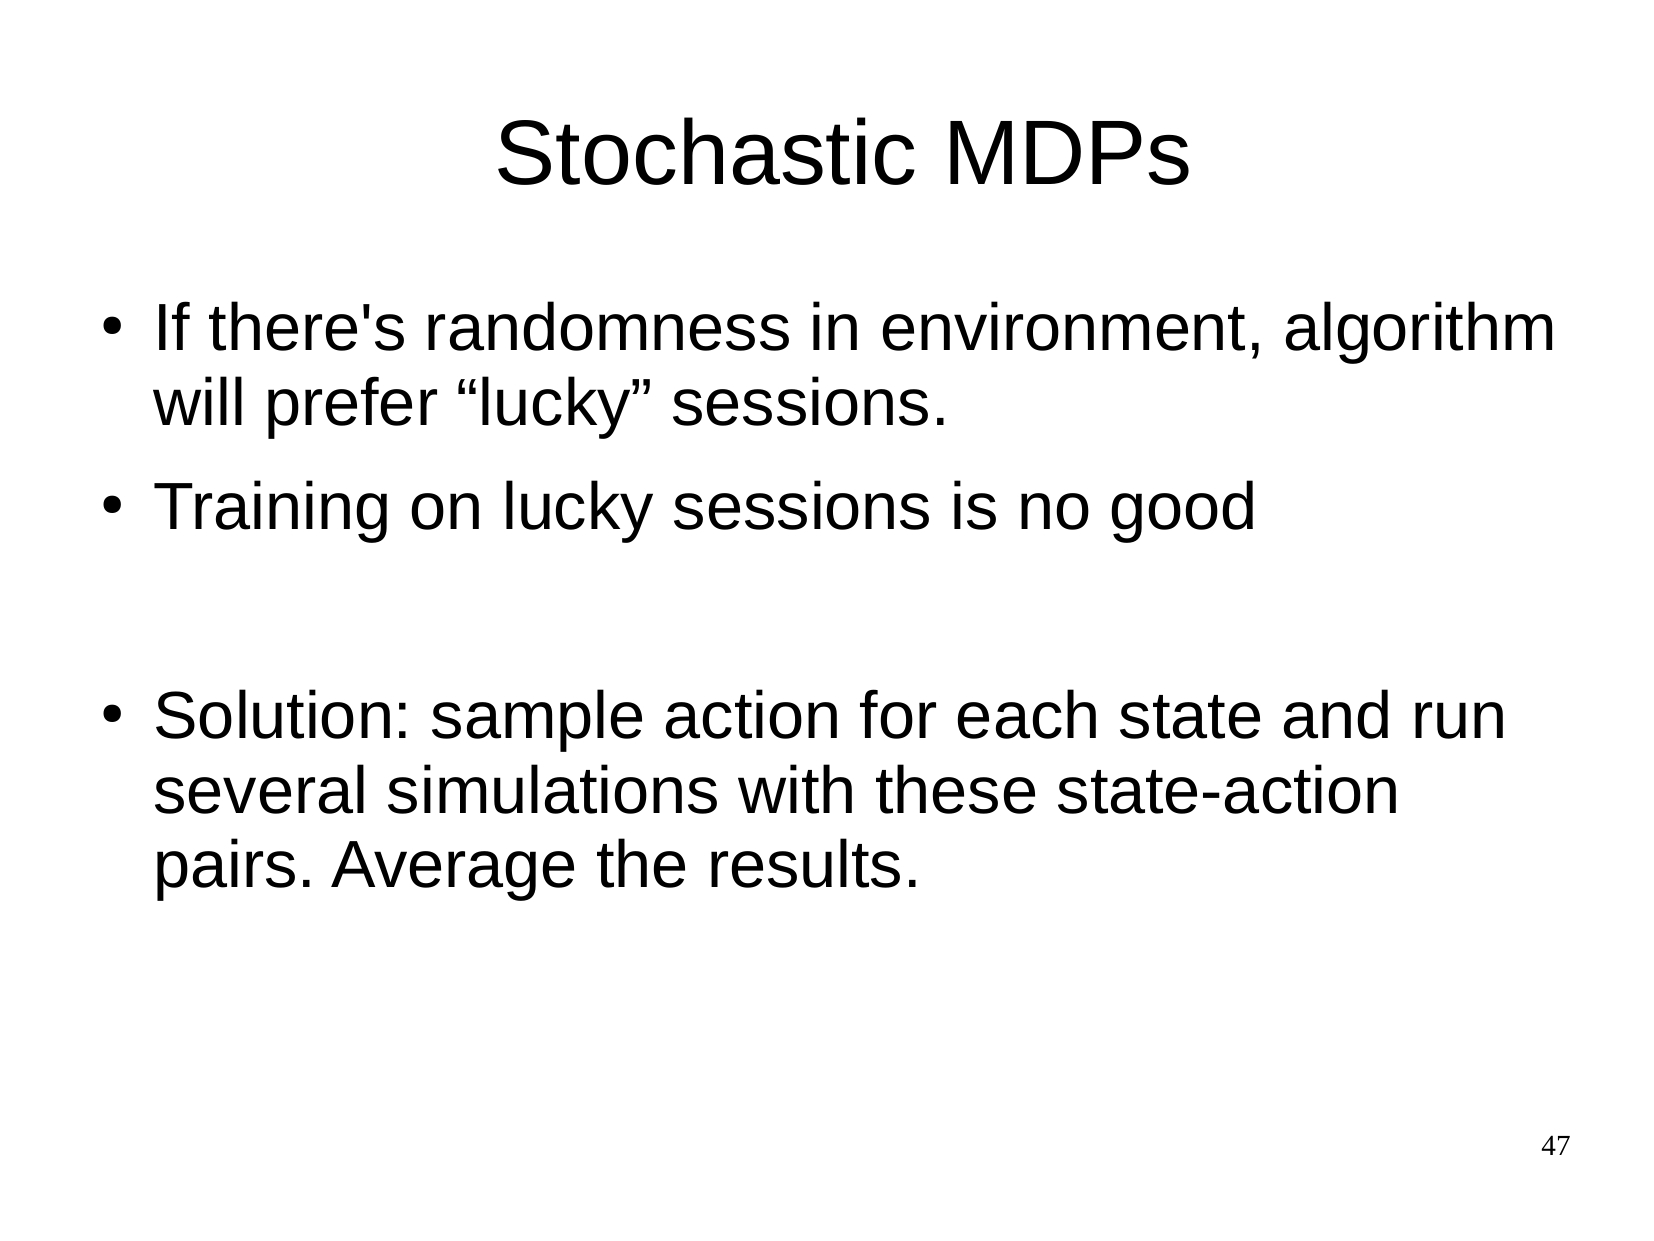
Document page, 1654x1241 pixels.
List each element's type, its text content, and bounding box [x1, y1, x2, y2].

title Stochastic MDPs [82, 49, 1571, 257]
list If there's randomness in environment, algorithm will prefer “lucky” sessions. Training on lucky sessions is no good Solution: sample action for each state and run several simulations with these state-action pairs. Average the results. [82, 290, 1571, 1241]
